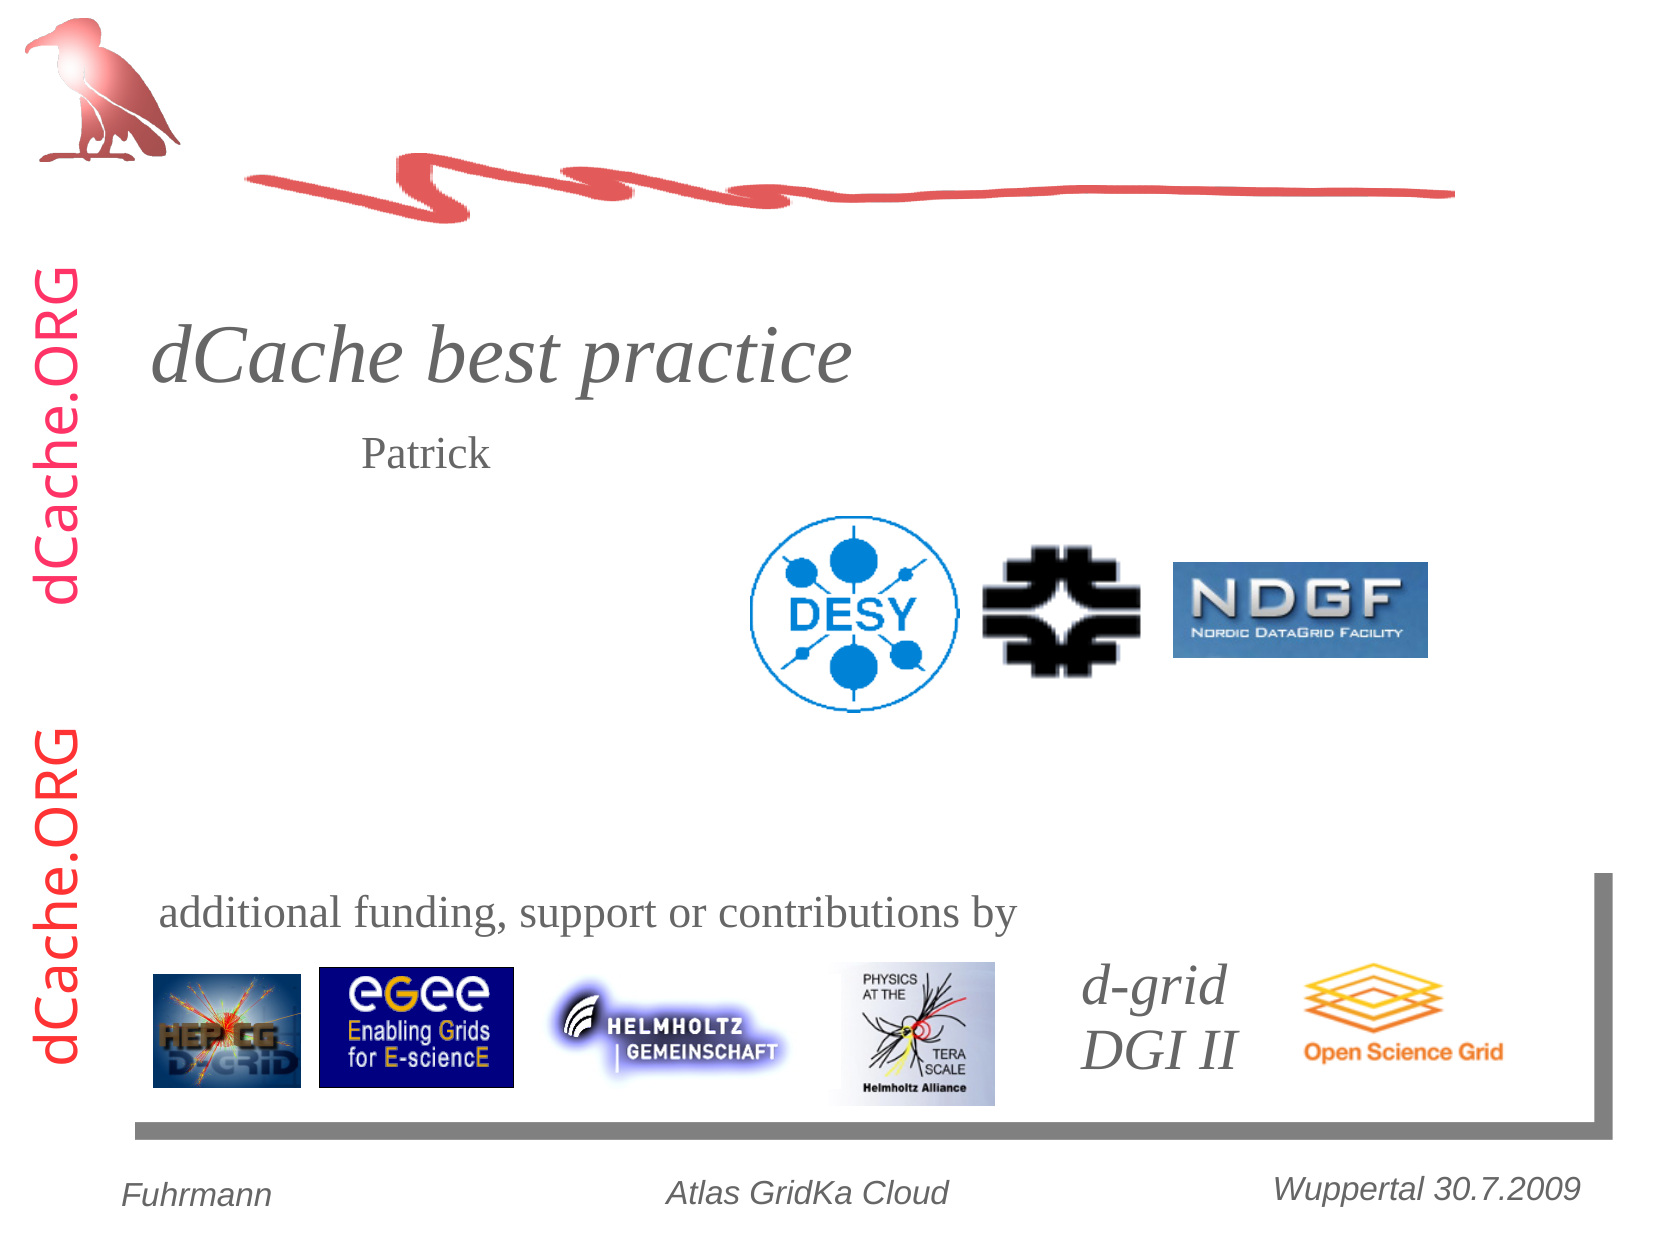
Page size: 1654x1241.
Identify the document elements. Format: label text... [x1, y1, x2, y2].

picture [540, 962, 995, 1106]
picture [963, 530, 1155, 692]
picture [347, 976, 490, 1067]
picture [153, 974, 301, 1088]
picture [750, 516, 960, 713]
text_box [118, 856, 1595, 1123]
picture [1173, 562, 1428, 658]
text_box additional funding, support or contributions by [143, 879, 1034, 947]
text_box Patrick [346, 420, 506, 488]
text_box d-grid DGI II [1066, 945, 1254, 1095]
picture [1296, 951, 1569, 1078]
text_box dCache best practice [135, 300, 870, 411]
